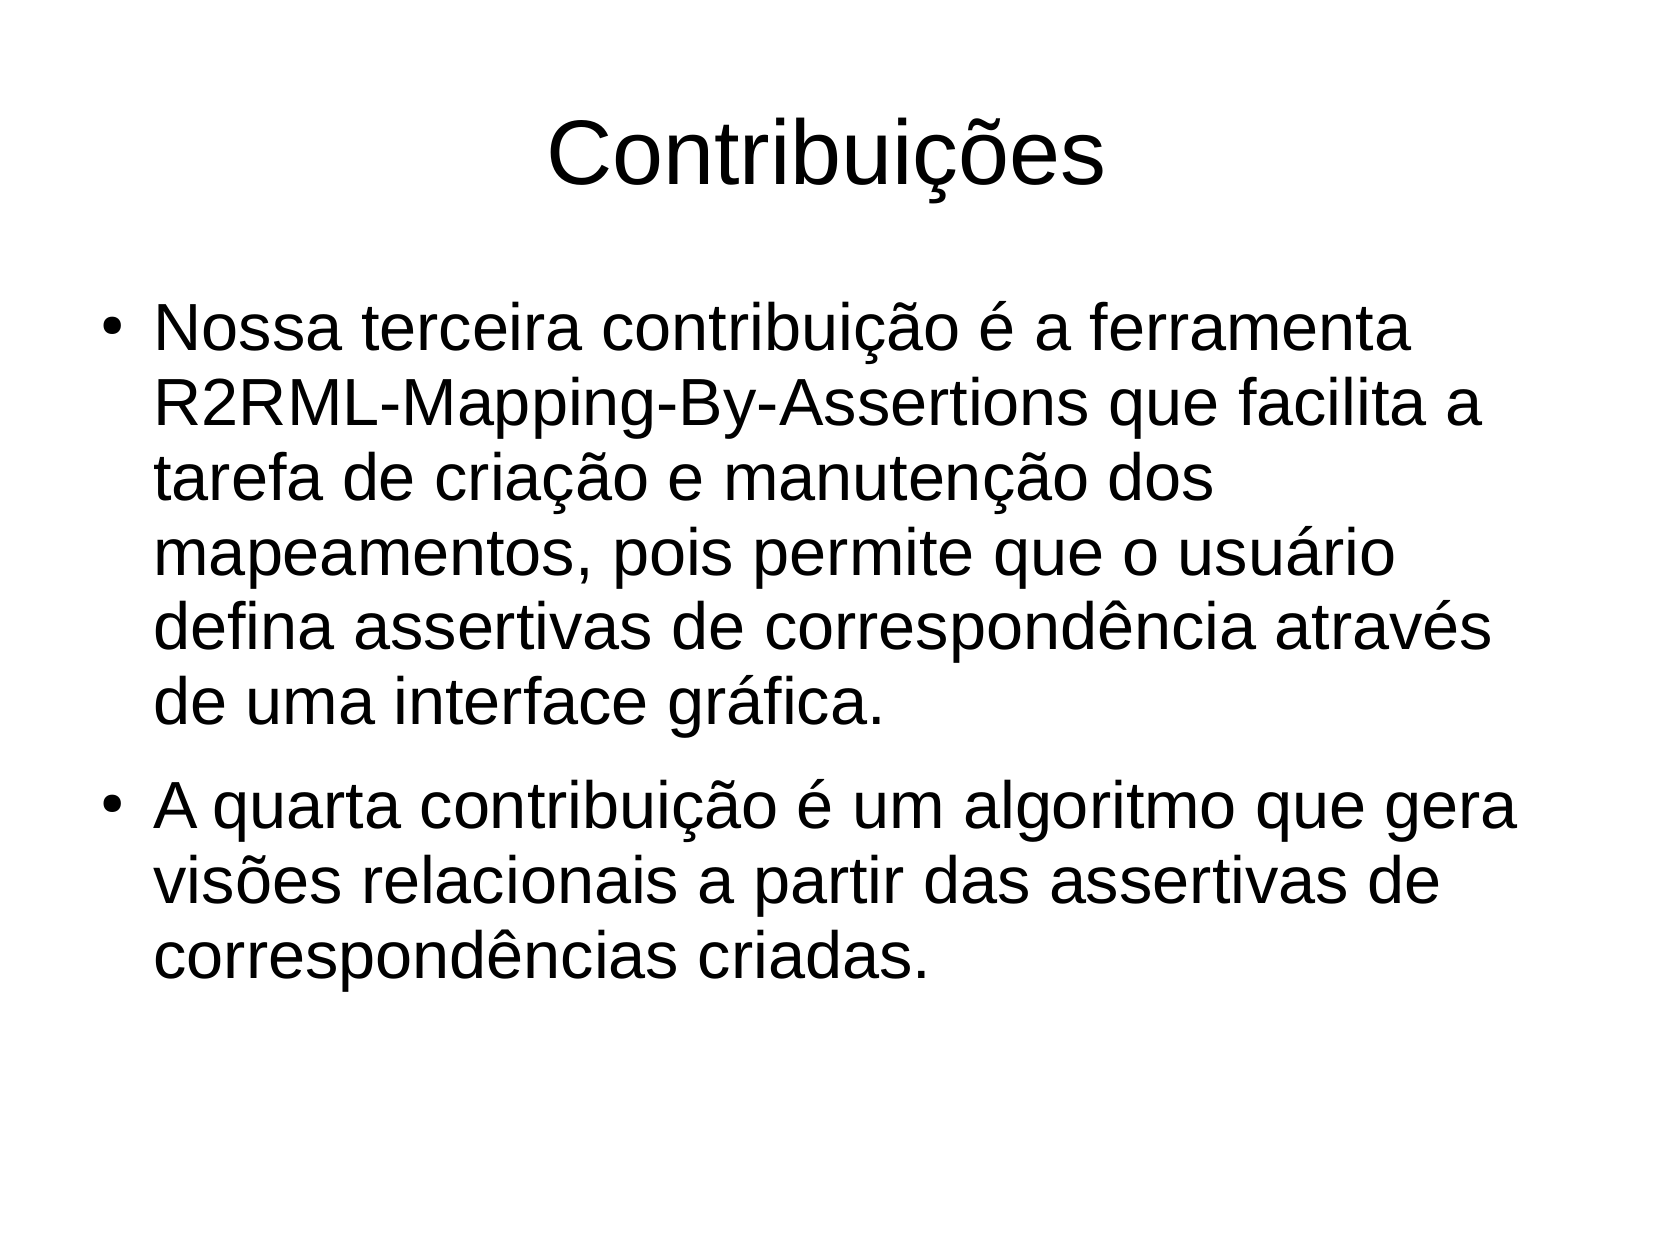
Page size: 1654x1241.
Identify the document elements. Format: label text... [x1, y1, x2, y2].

list Nossa terceira contribuição é a ferramenta R2RML-Mapping-By-Assertions que facilita a tarefa de criação e manutenção dos mapeamentos, pois permite que o usuário defina assertivas de correspondência através de uma interface gráfica. A quarta contribuição é um algoritmo que gera visões relacionais a partir das assertivas de correspondências criadas. [82, 290, 1571, 1109]
title Contribuições [82, 49, 1571, 257]
